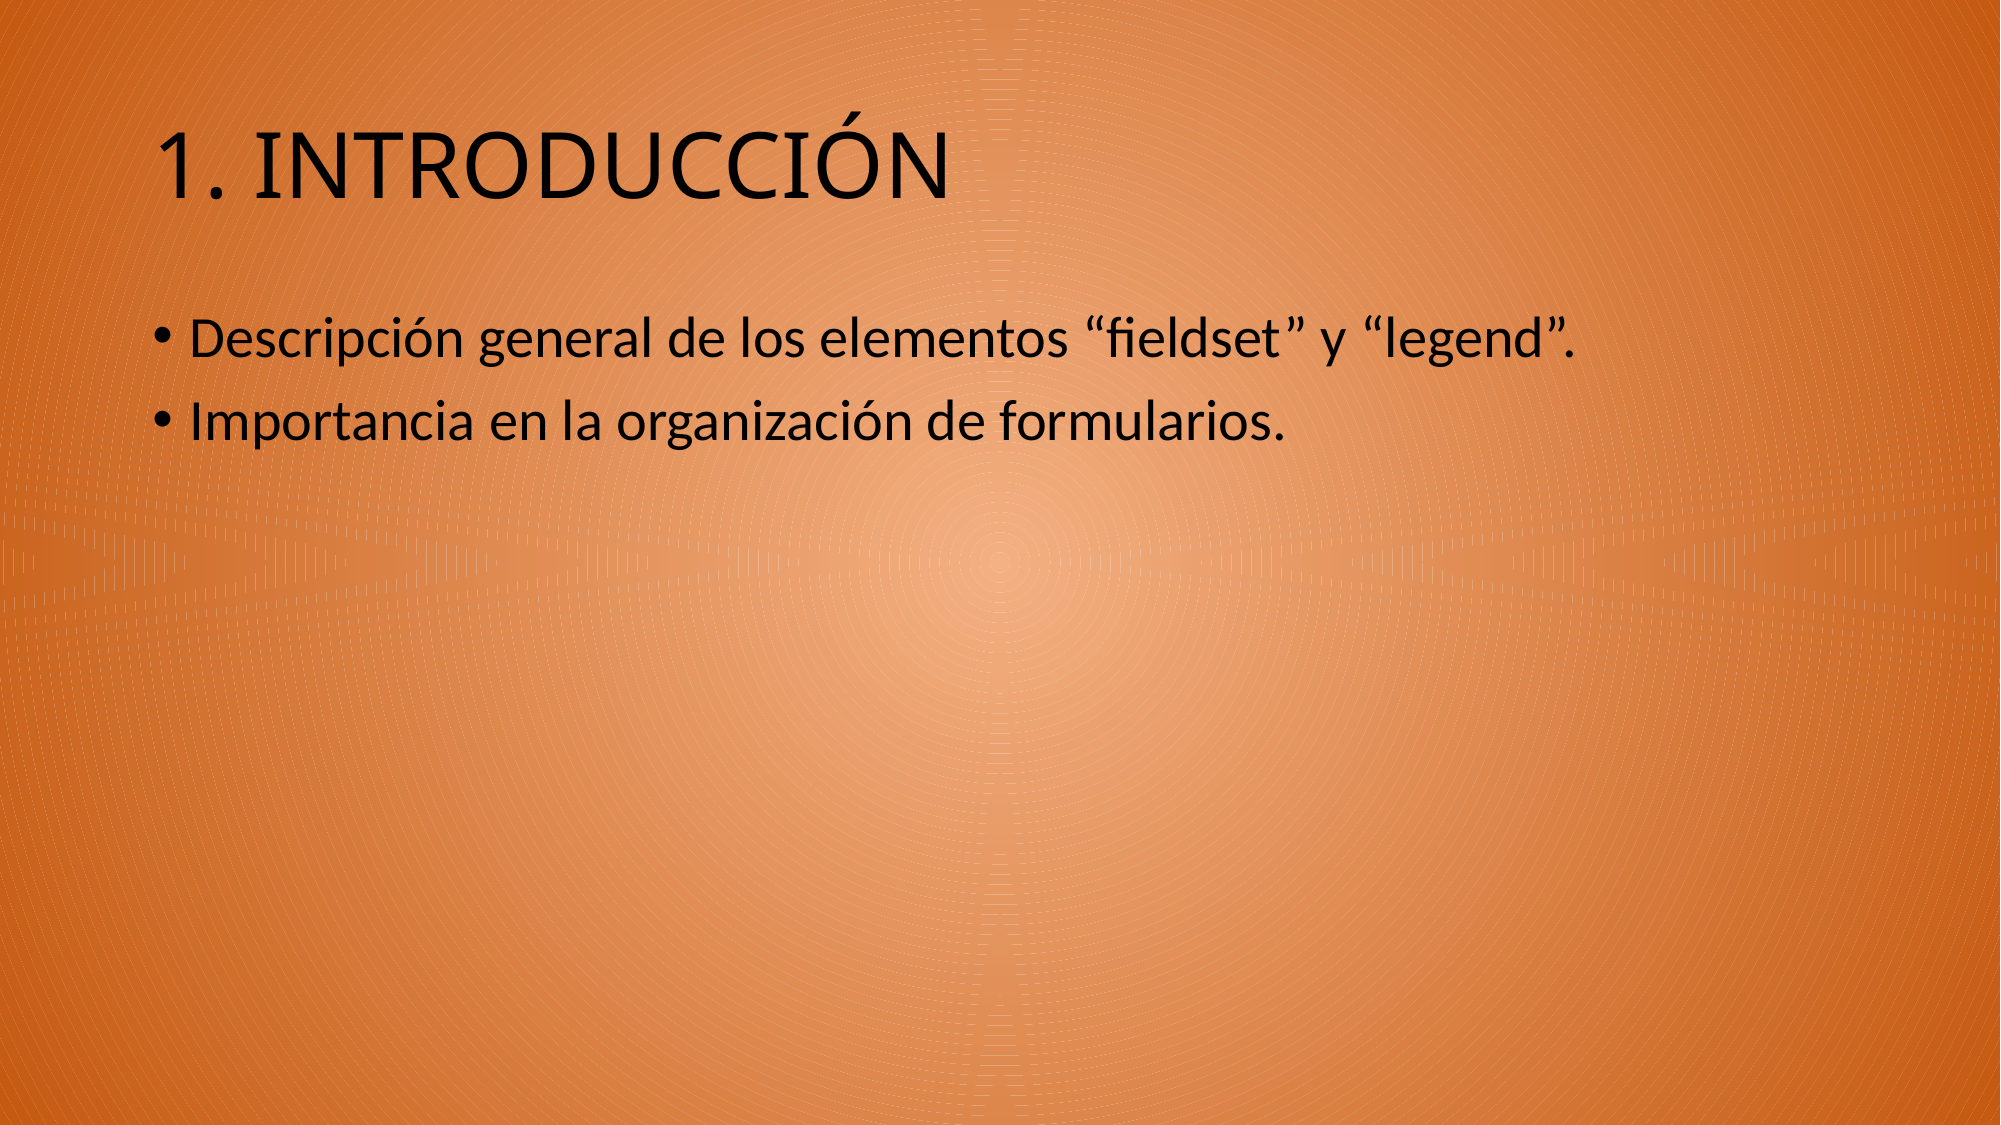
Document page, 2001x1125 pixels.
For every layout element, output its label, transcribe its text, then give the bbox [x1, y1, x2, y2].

title 1. INTRODUCCIÓN [137, 59, 1863, 278]
list Descripción general de los elementos “fieldset” y “legend”. Importancia en la organización de formularios. [137, 299, 1863, 1014]
